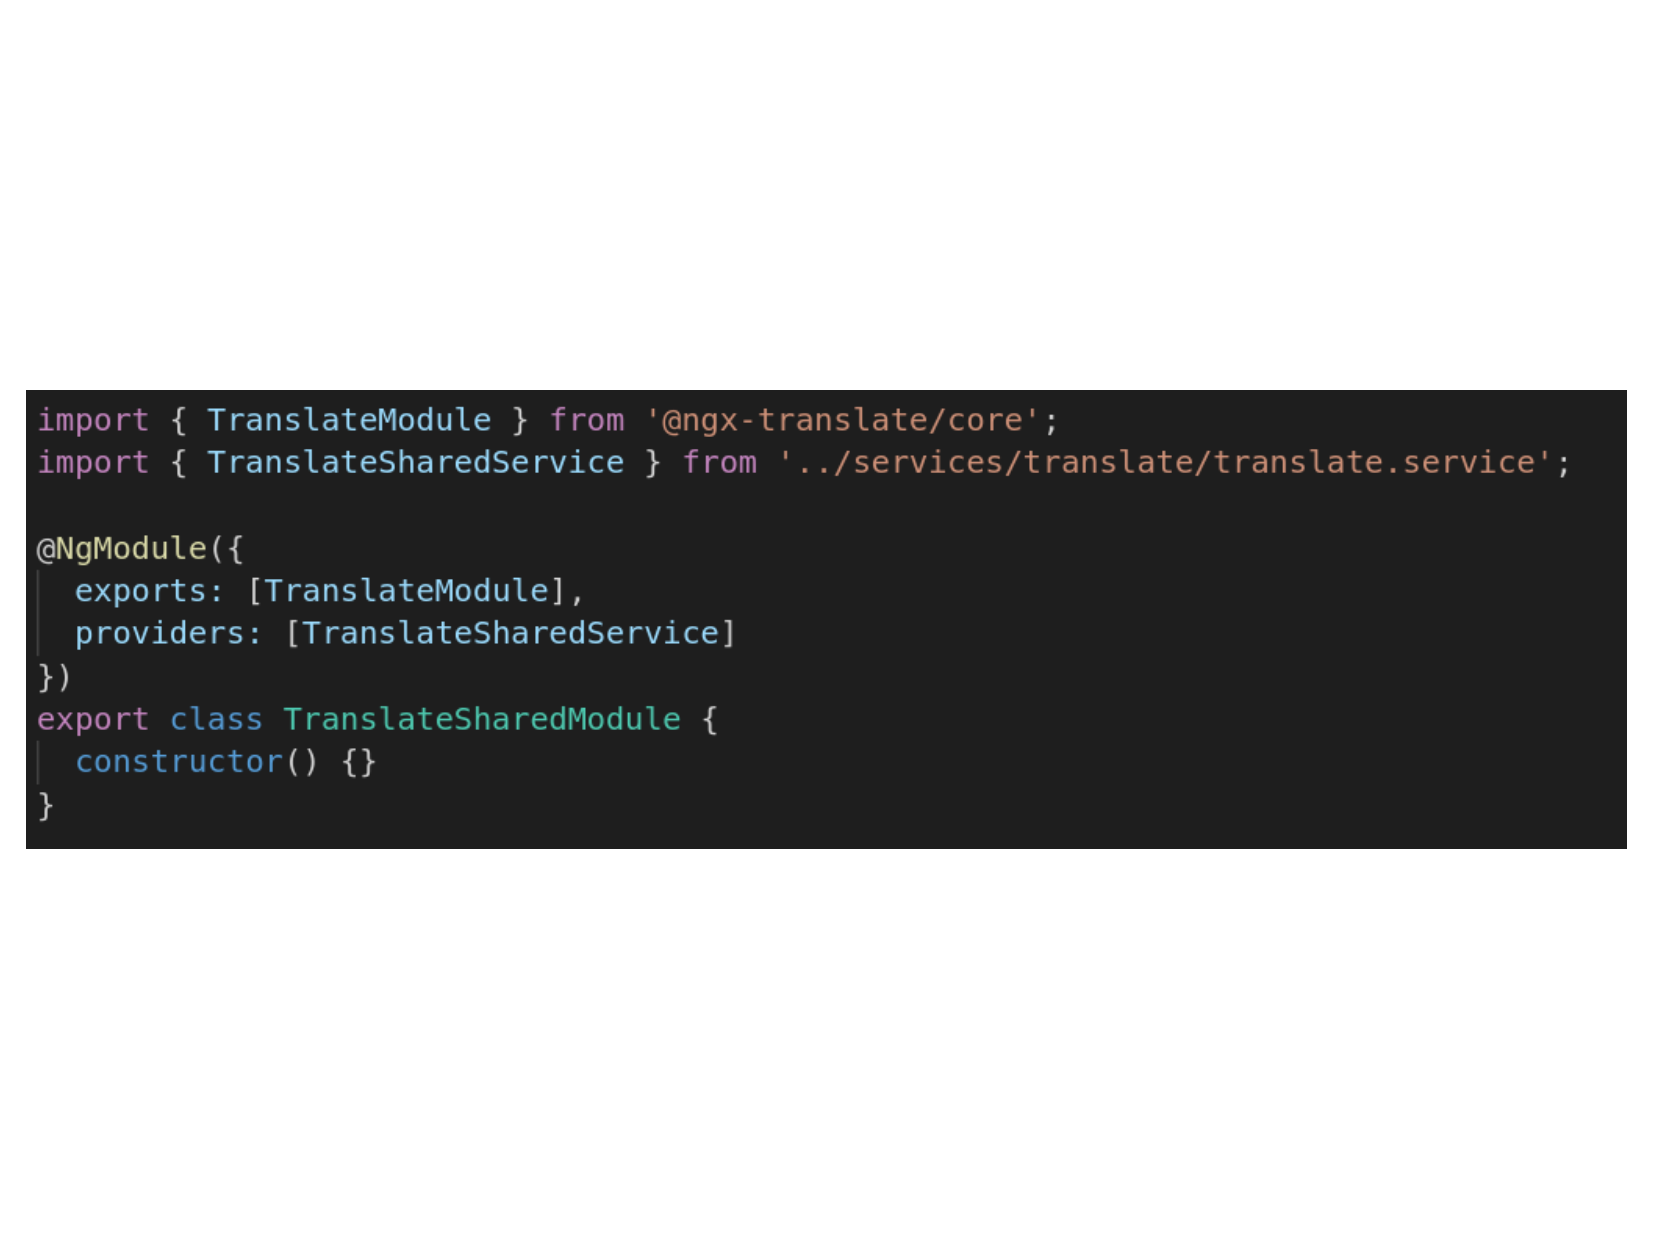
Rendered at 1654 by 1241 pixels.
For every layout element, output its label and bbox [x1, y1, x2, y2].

picture [26, 390, 1627, 849]
